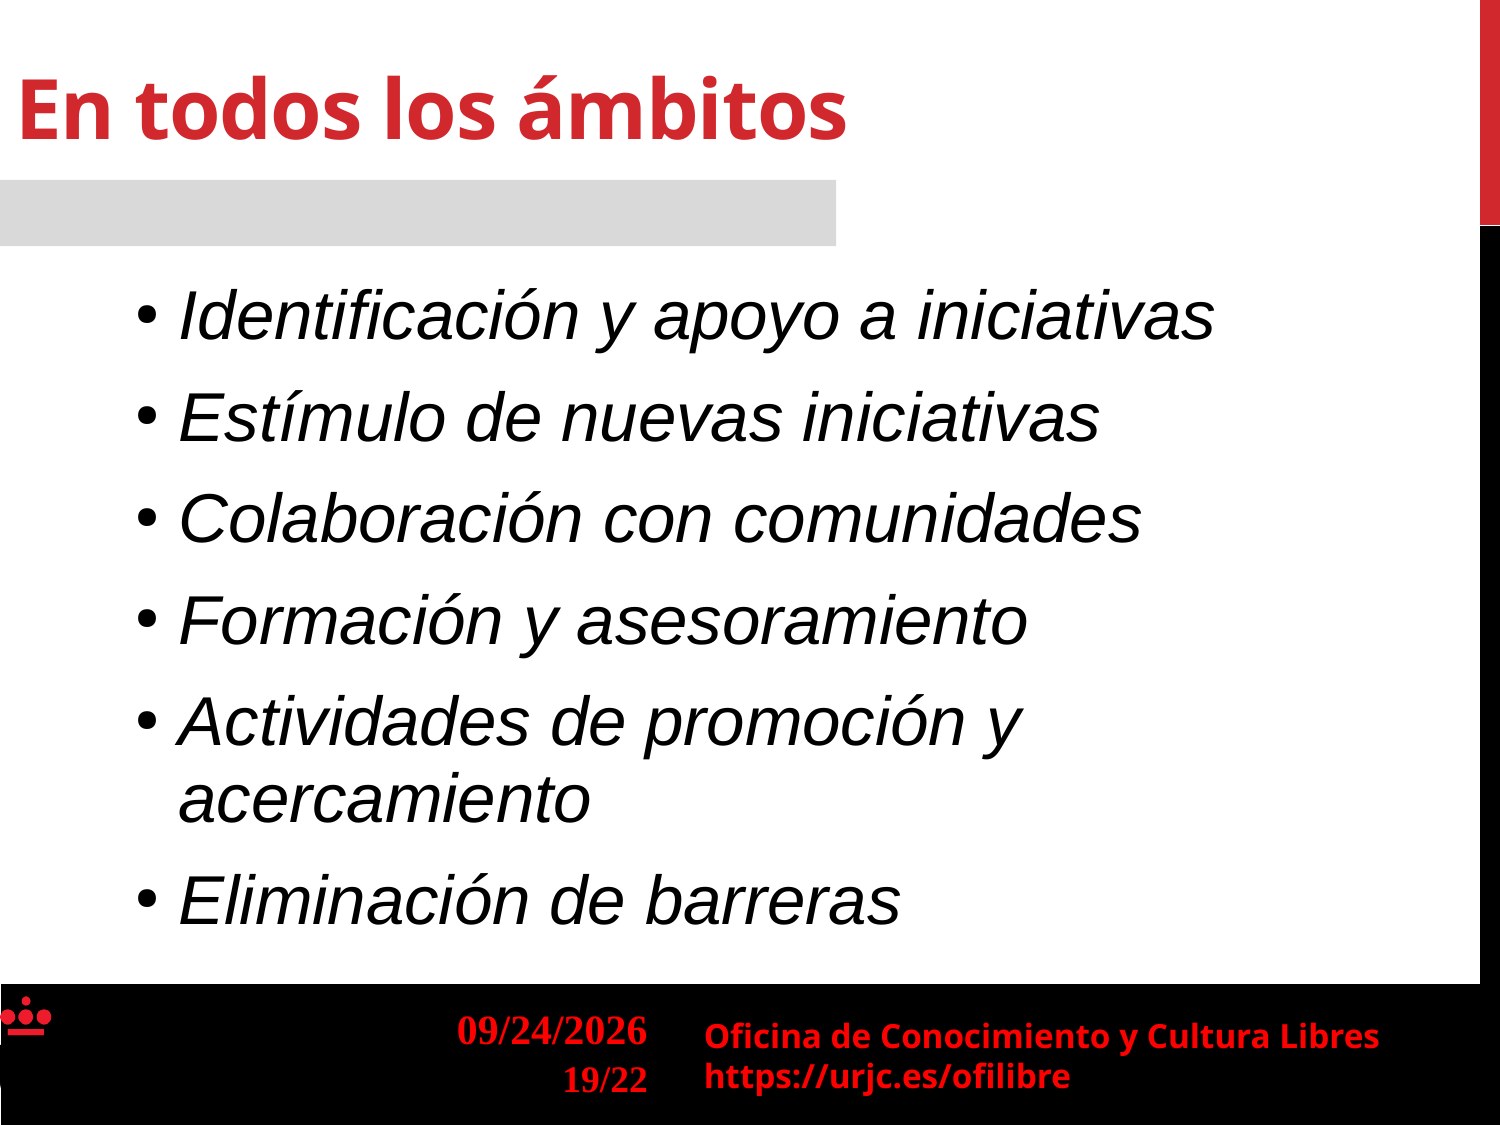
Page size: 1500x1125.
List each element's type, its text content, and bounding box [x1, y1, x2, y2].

text_box En todos los ámbitos [0, 24, 1326, 172]
list Identificación y apoyo a iniciativas Estímulo de nuevas iniciativas Colaboración con comunidades Formación y asesoramiento Actividades de promoción y acercamiento Eliminación de barreras [105, 270, 1351, 961]
title [75, 15, 1425, 172]
